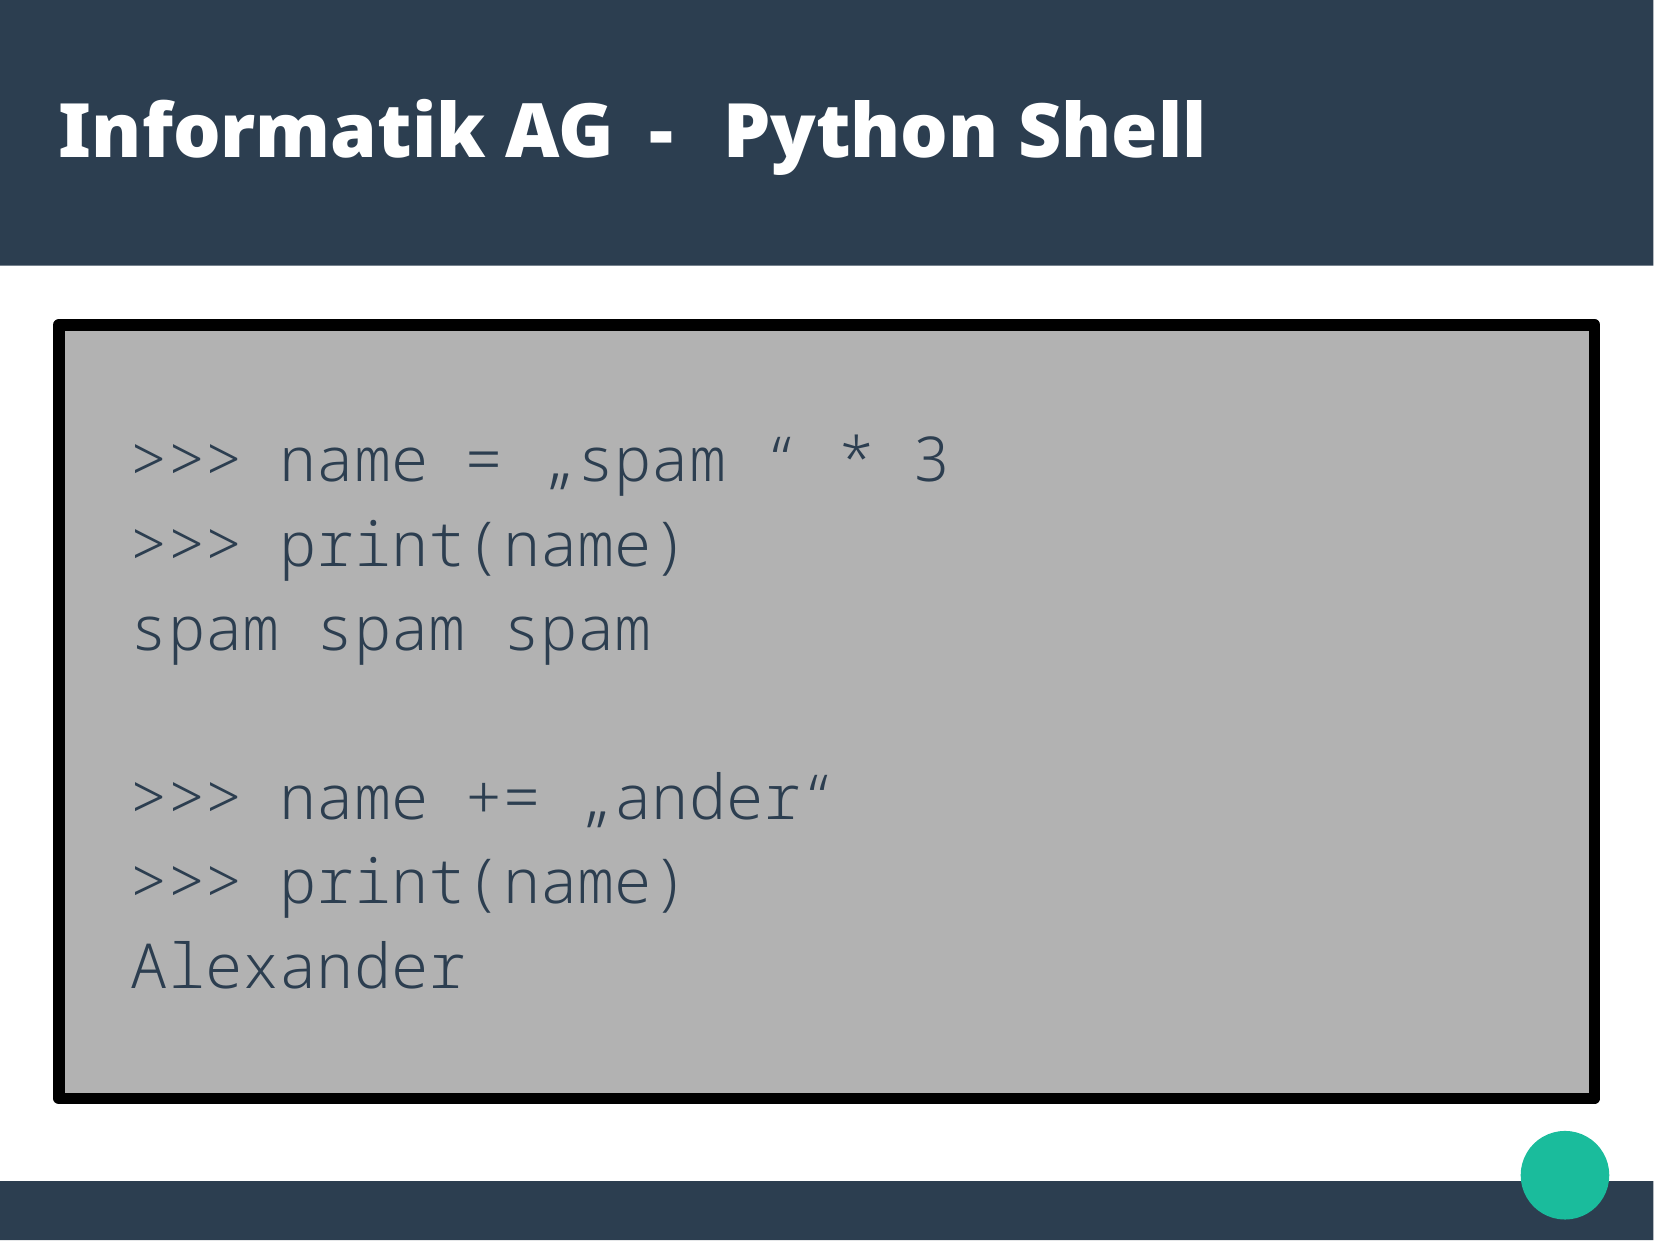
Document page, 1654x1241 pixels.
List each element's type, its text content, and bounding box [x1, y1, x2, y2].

title Informatik AG - Python Shell [59, 49, 1595, 207]
list >>> name = „spam “ * 3 >>> print(name) spam spam spam >>> name += „ander“ >>> print(name) Alexander [59, 324, 1595, 1099]
